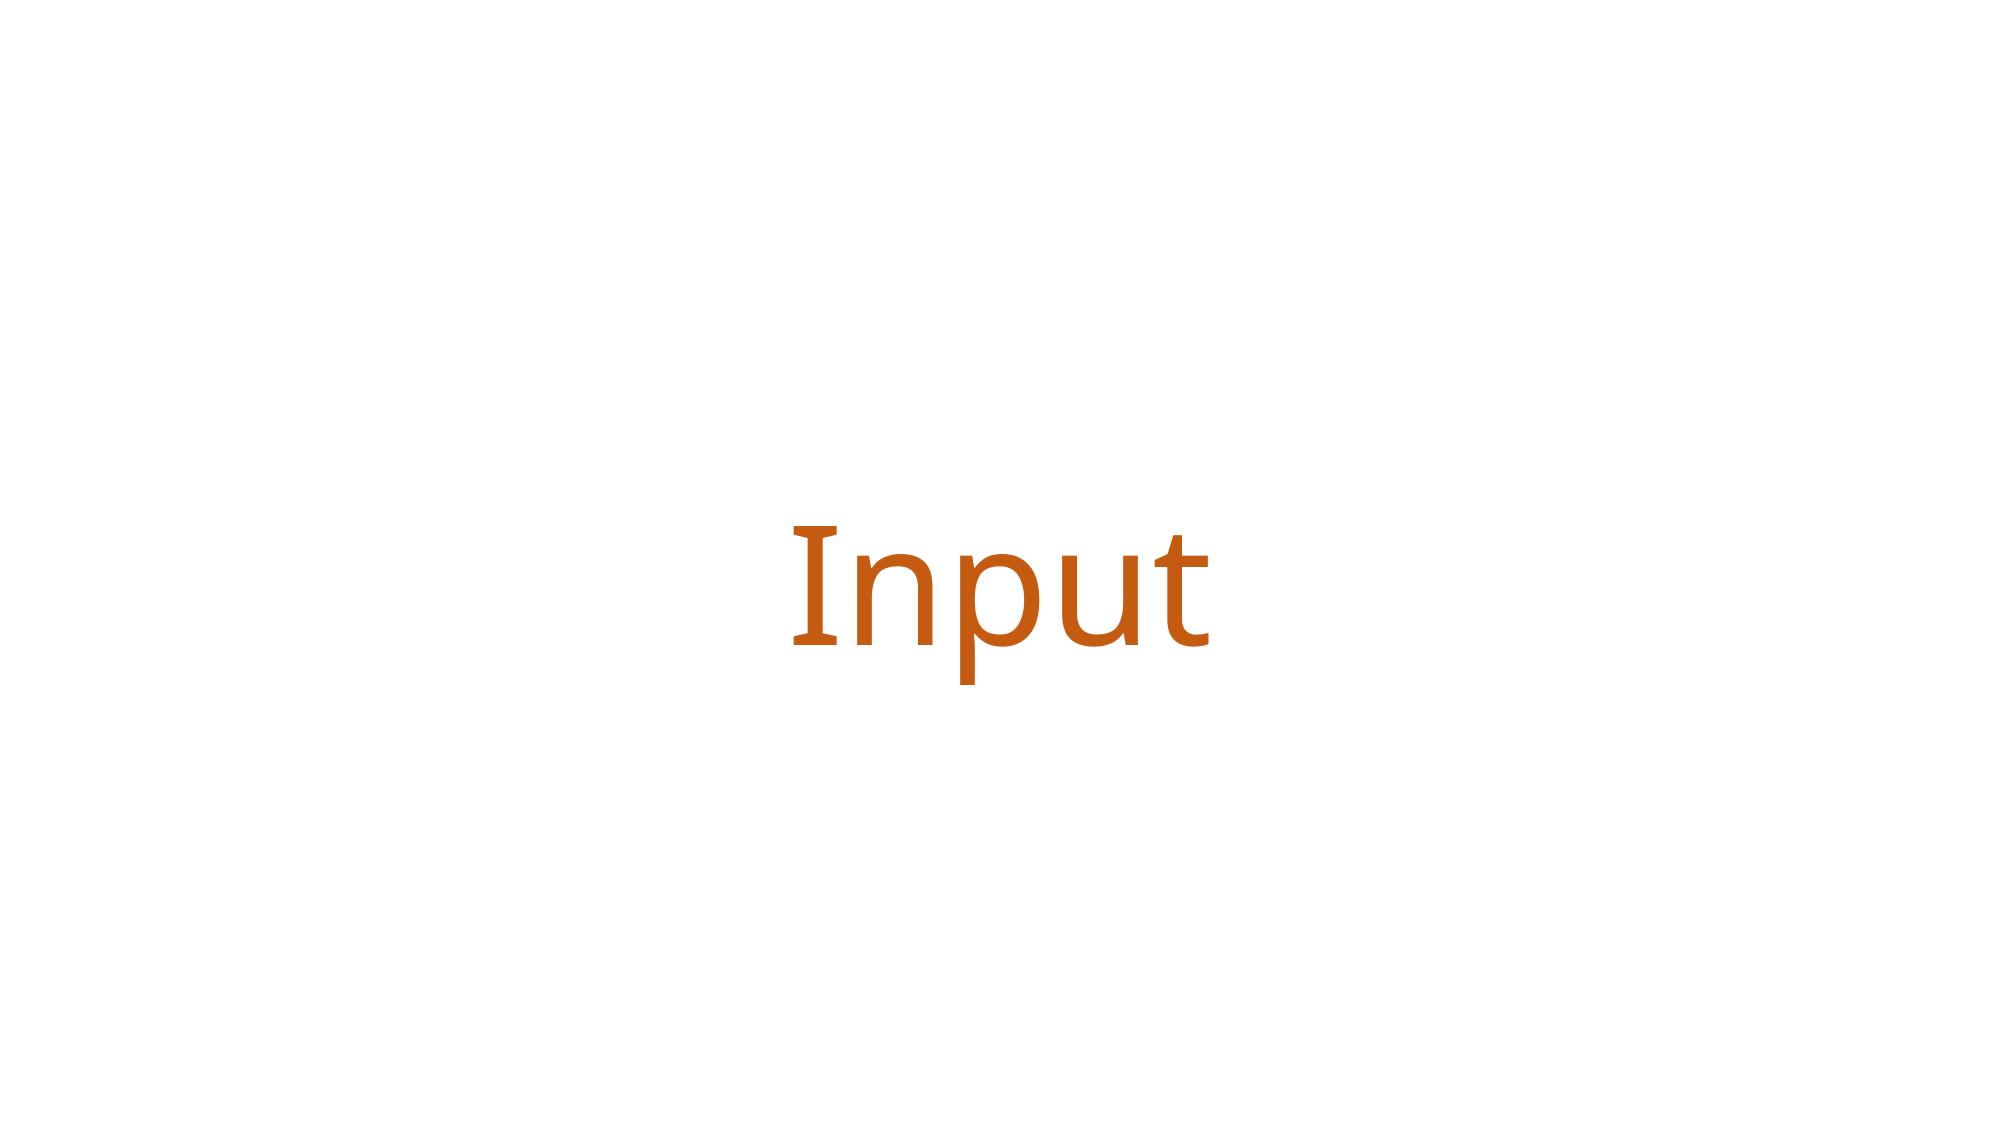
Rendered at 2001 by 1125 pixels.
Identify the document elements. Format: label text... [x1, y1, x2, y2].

list Input [137, 292, 1863, 1014]
